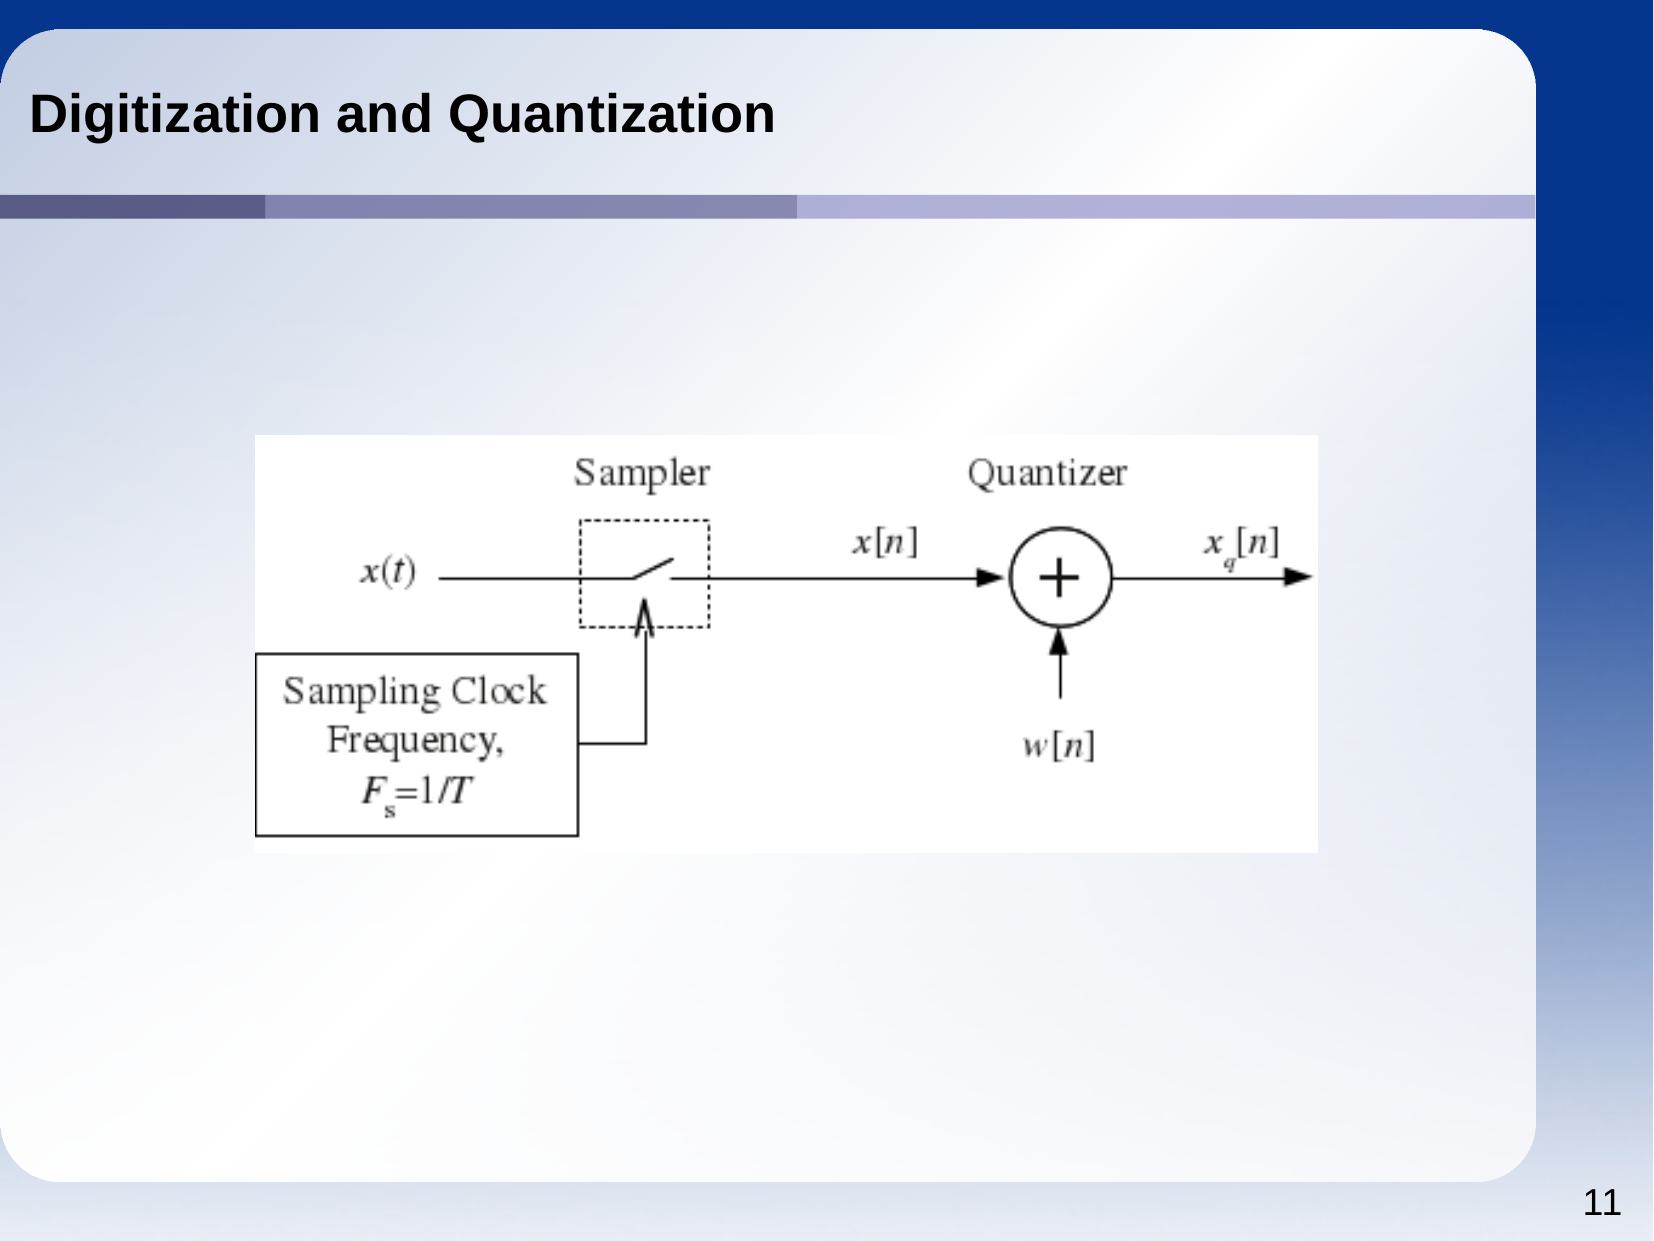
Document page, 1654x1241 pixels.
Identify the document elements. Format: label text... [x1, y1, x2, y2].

title Digitization and Quantization [29, 49, 1506, 178]
picture [0, 0, 1654, 1241]
picture [255, 435, 1318, 853]
